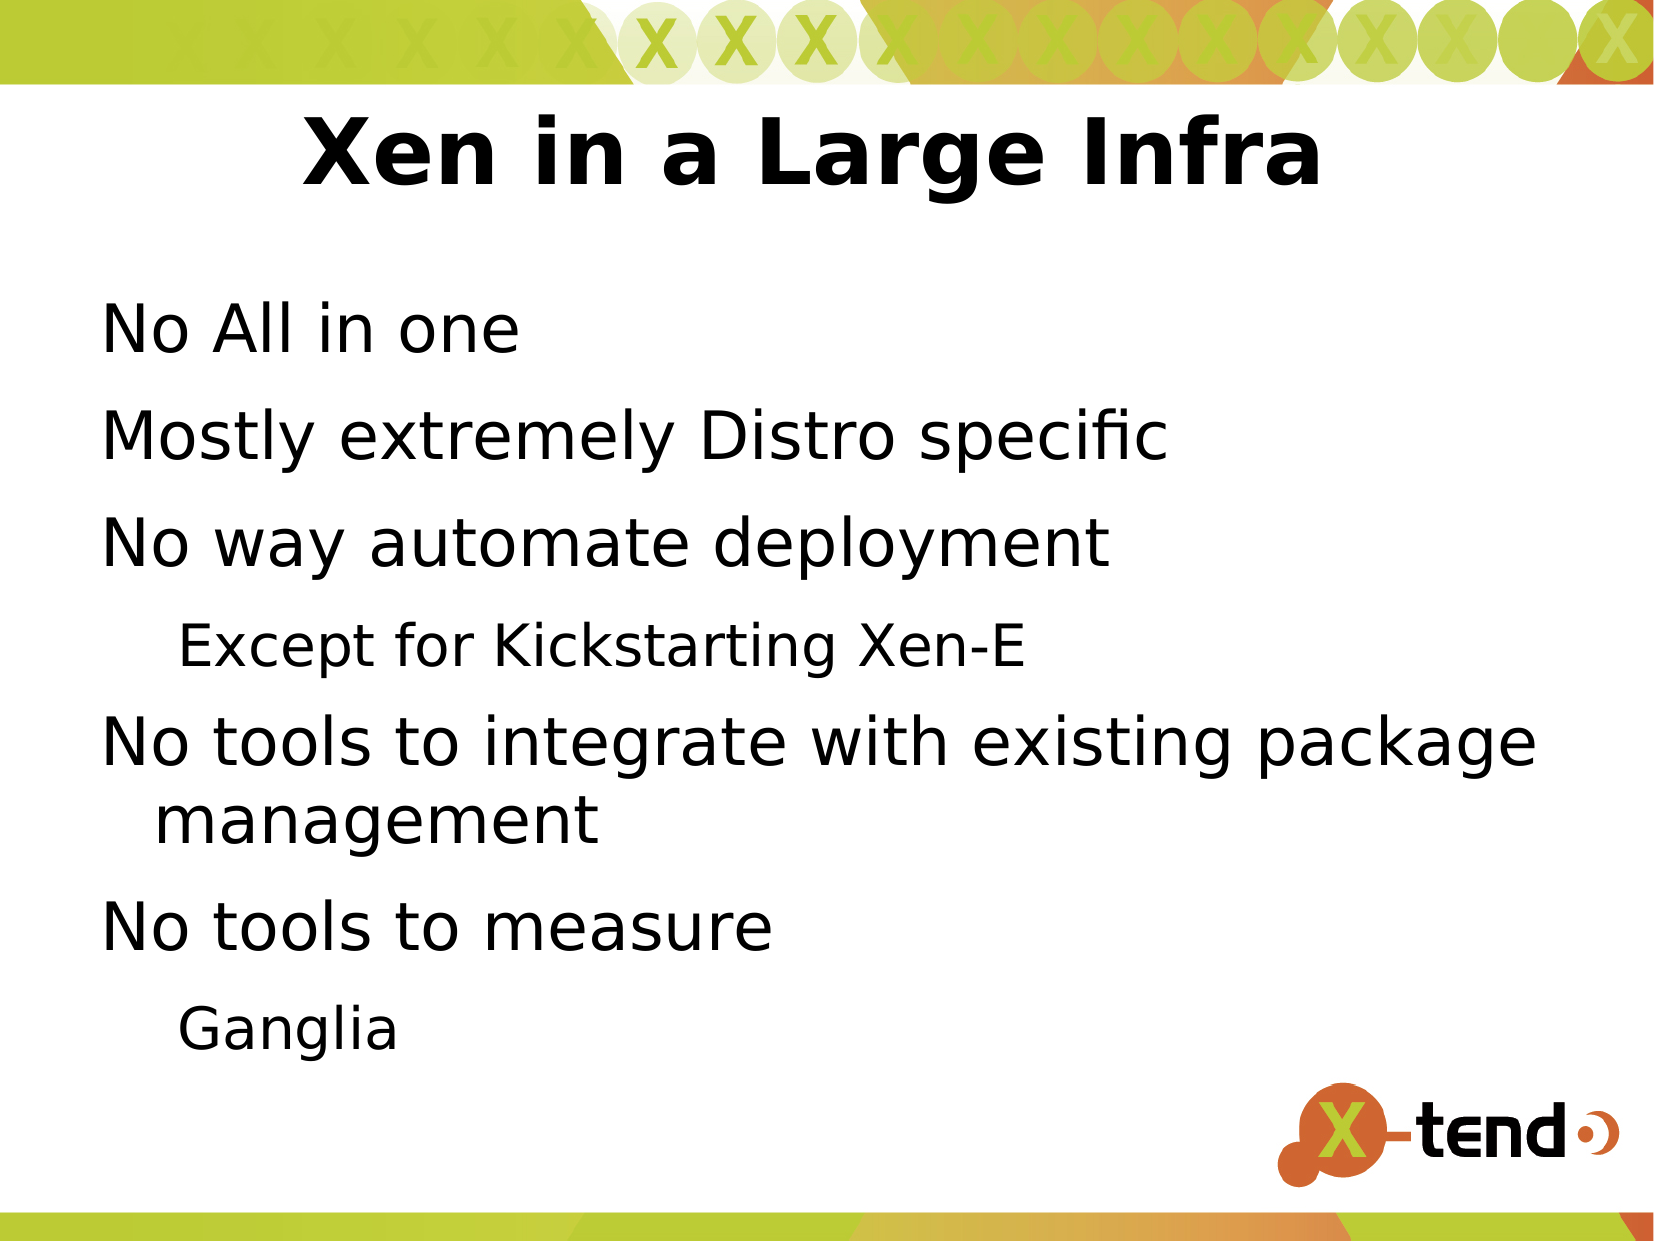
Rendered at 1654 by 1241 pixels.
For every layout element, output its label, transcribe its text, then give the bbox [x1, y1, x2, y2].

list No All in one Mostly extremely Distro specific No way automate deployment Except for Kickstarting Xen-E No tools to integrate with existing package management No tools to measure Ganglia [82, 290, 1571, 1109]
title Xen in a Large Infra [82, 49, 1571, 257]
picture [0, 0, 1654, 1241]
